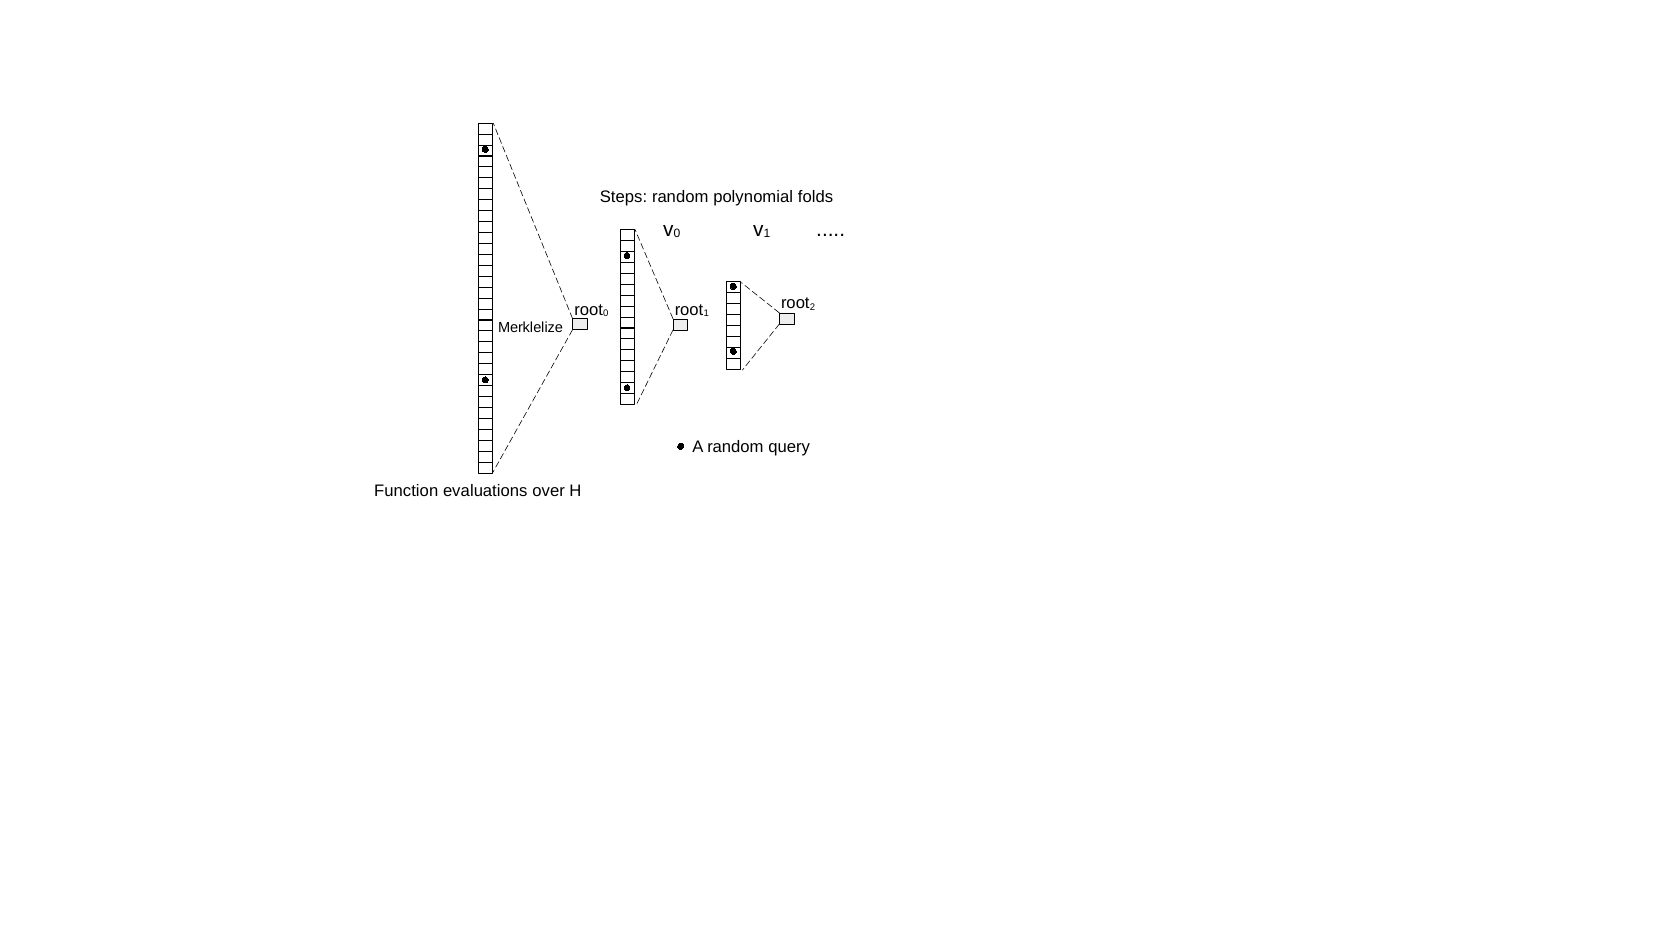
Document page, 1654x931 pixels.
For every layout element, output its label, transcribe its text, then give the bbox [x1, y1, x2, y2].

text_box [730, 283, 737, 290]
text_box [779, 320, 794, 324]
text_box A random query [677, 429, 826, 483]
text_box Function evaluations over H [359, 473, 597, 508]
text_box v0 v1 ..... [648, 210, 886, 249]
text_box [482, 146, 489, 153]
text_box [624, 252, 630, 259]
text_box root1 [660, 292, 724, 327]
text_box root0 [559, 292, 620, 327]
text_box root2 [766, 286, 831, 320]
text_box [730, 348, 737, 355]
text_box Steps: random polynomial folds [585, 180, 849, 214]
text_box Merklelize [483, 311, 589, 346]
text_box [624, 384, 630, 391]
text_box [482, 376, 489, 383]
